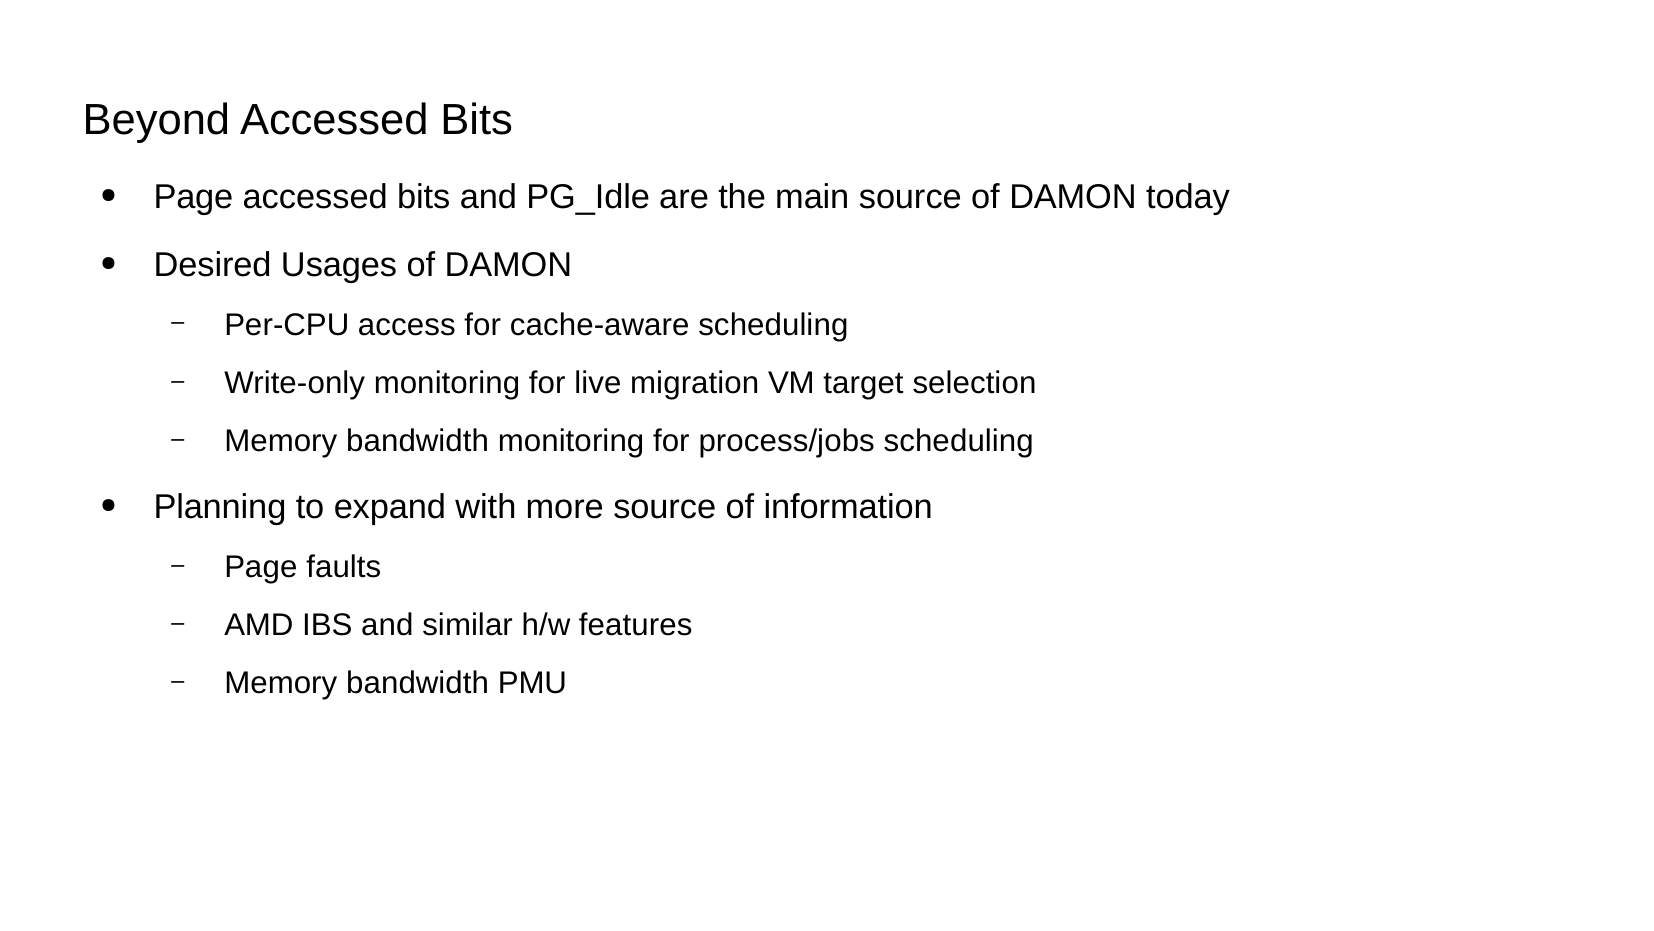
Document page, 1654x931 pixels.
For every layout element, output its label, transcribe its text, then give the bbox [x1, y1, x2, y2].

list Page accessed bits and PG_Idle are the main source of DAMON today Desired Usages of DAMON Per-CPU access for cache-aware scheduling Write-only monitoring for live migration VM target selection Memory bandwidth monitoring for process/jobs scheduling Planning to expand with more source of information Page faults AMD IBS and similar h/w features Memory bandwidth PMU [82, 177, 1571, 833]
title Beyond Accessed Bits [82, 81, 1571, 157]
